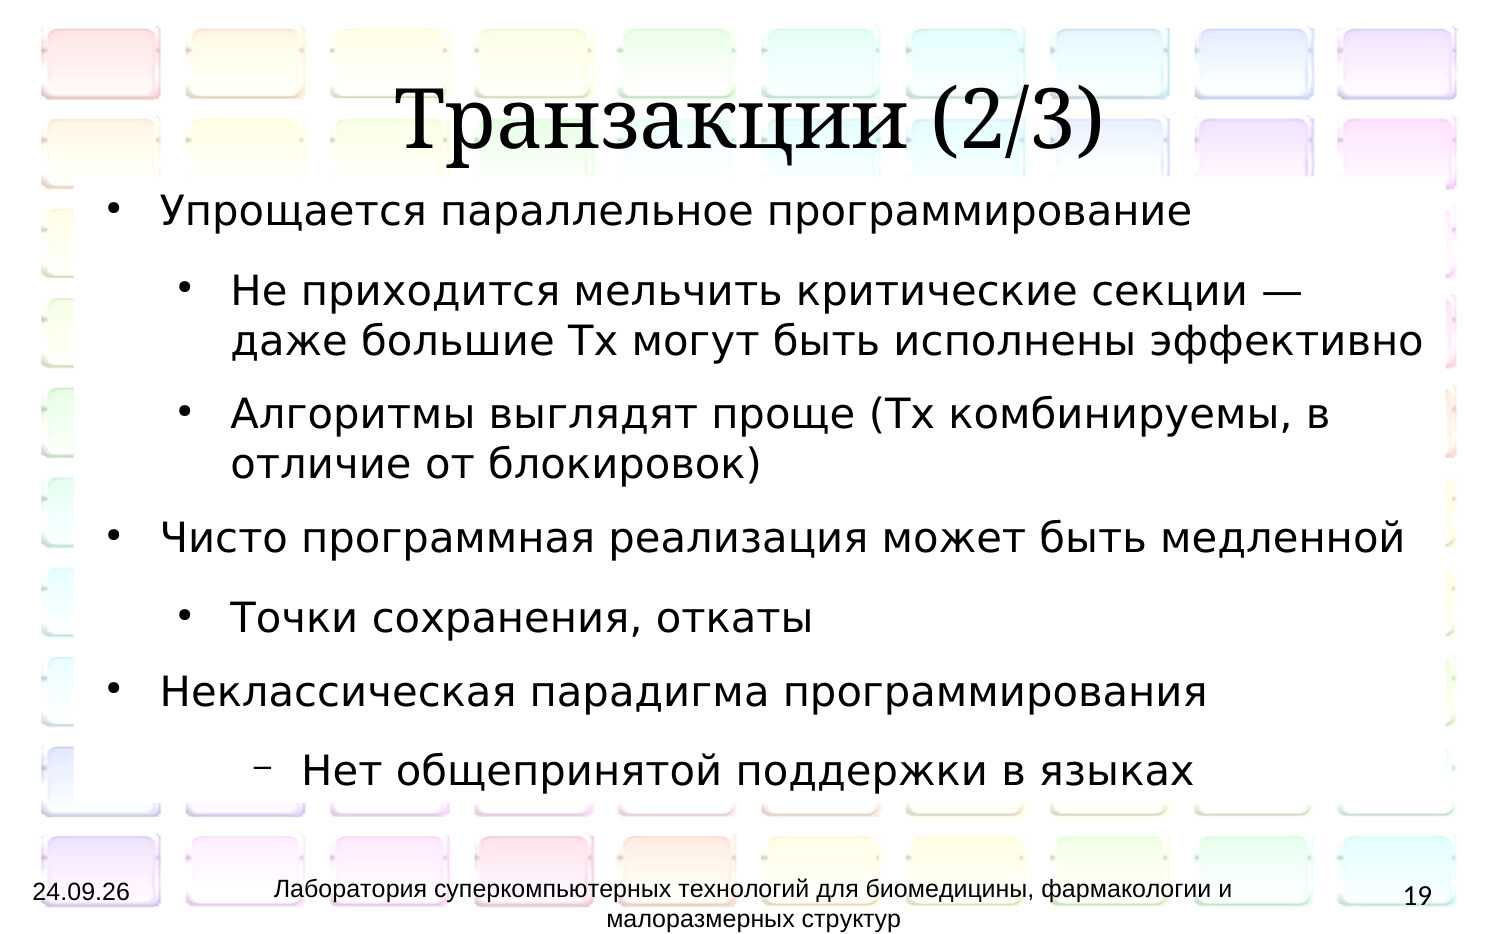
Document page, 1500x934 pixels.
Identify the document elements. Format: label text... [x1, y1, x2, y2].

title Транзакции (2/3) [75, 37, 1426, 176]
picture [0, 0, 1500, 934]
list Упрощается параллельное программирование Не приходится мельчить критические секции — даже большие Tx могут быть исполнены эффективно Алгоритмы выглядят проще (Tx комбинируемы, в отличие от блокировок) Чисто программная реализация может быть медленной Точки сохранения, откаты Неклассическая парадигма программирования Нет общепринятой поддержки в языках [73, 176, 1446, 804]
text_box 14.04.14 [17, 868, 184, 918]
text_box Лаборатория суперкомпьютерных технологий для биомедицины, фармакологии и малоразмерных структур [171, 864, 1338, 915]
text_box <номер> [1387, 868, 1473, 918]
